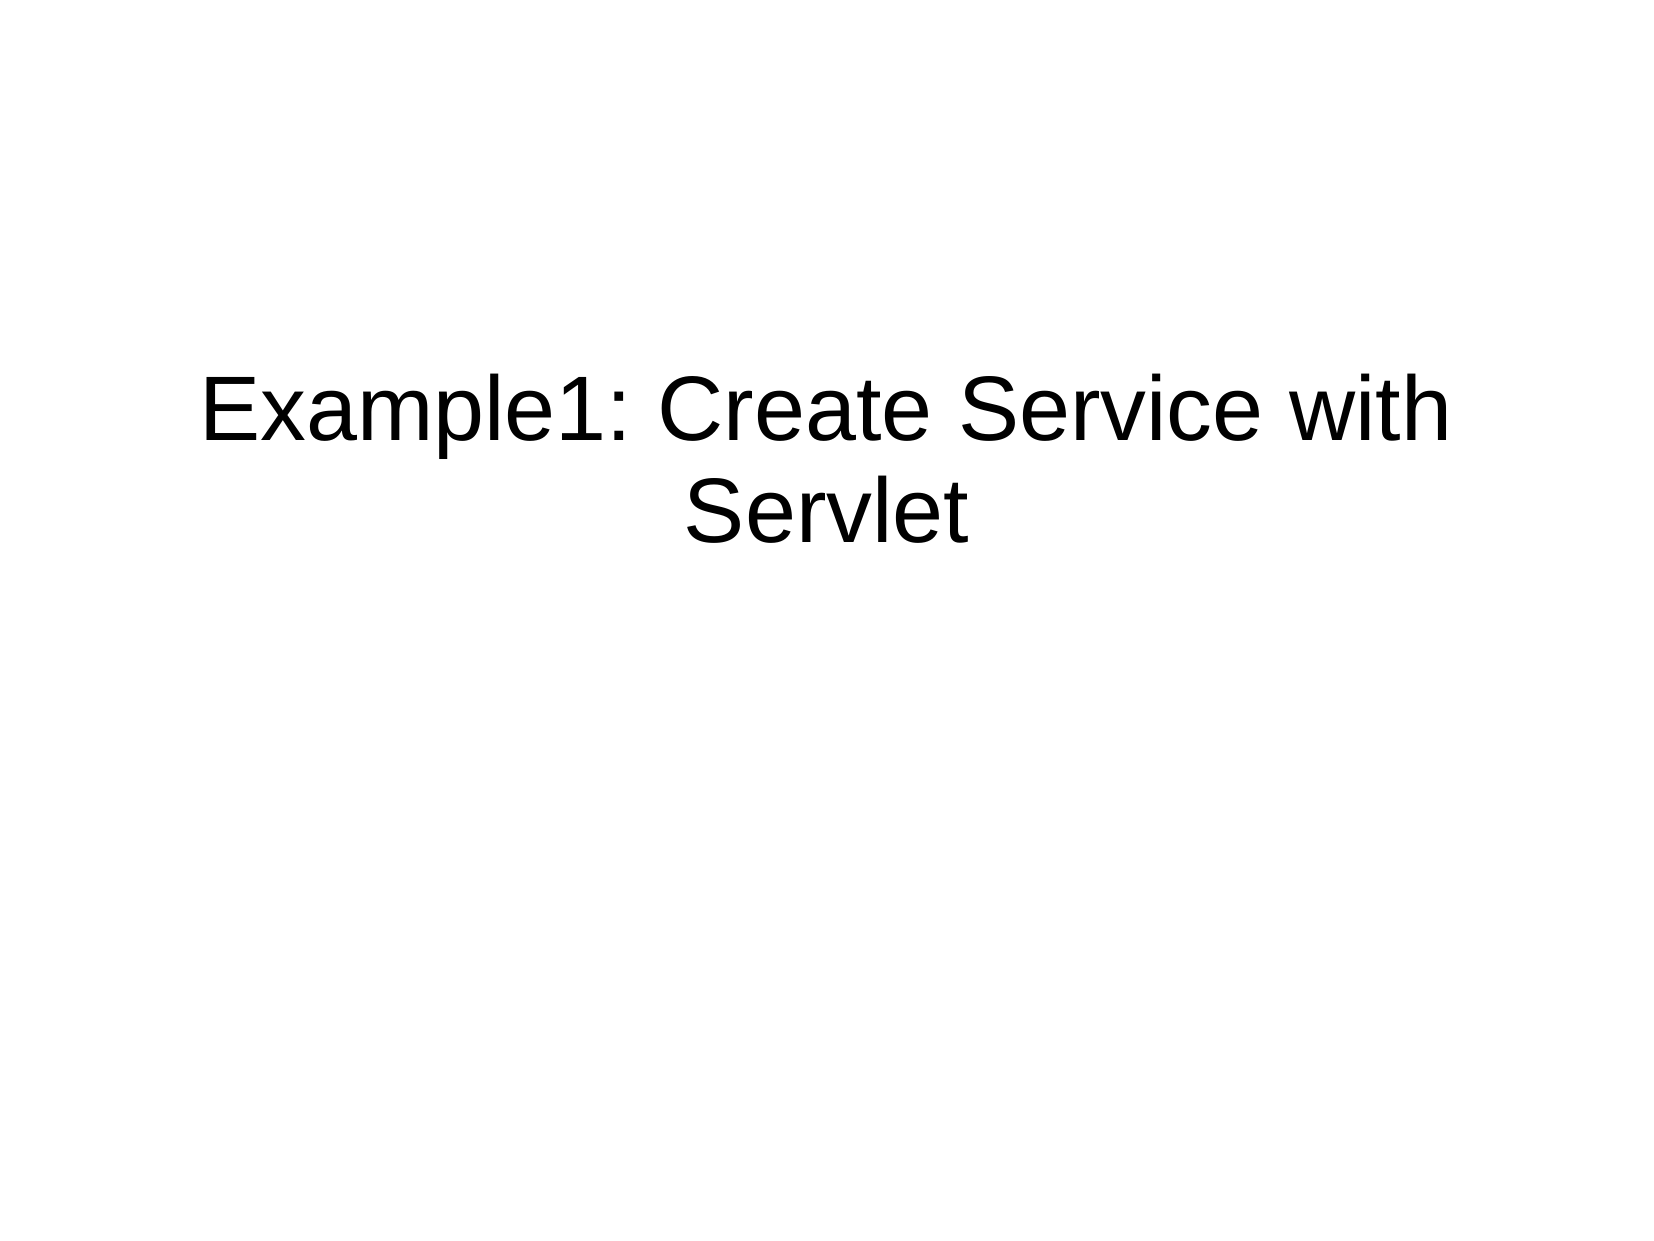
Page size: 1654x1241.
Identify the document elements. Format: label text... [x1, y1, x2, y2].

title Example1: Create Service with Servlet [82, 49, 1571, 871]
